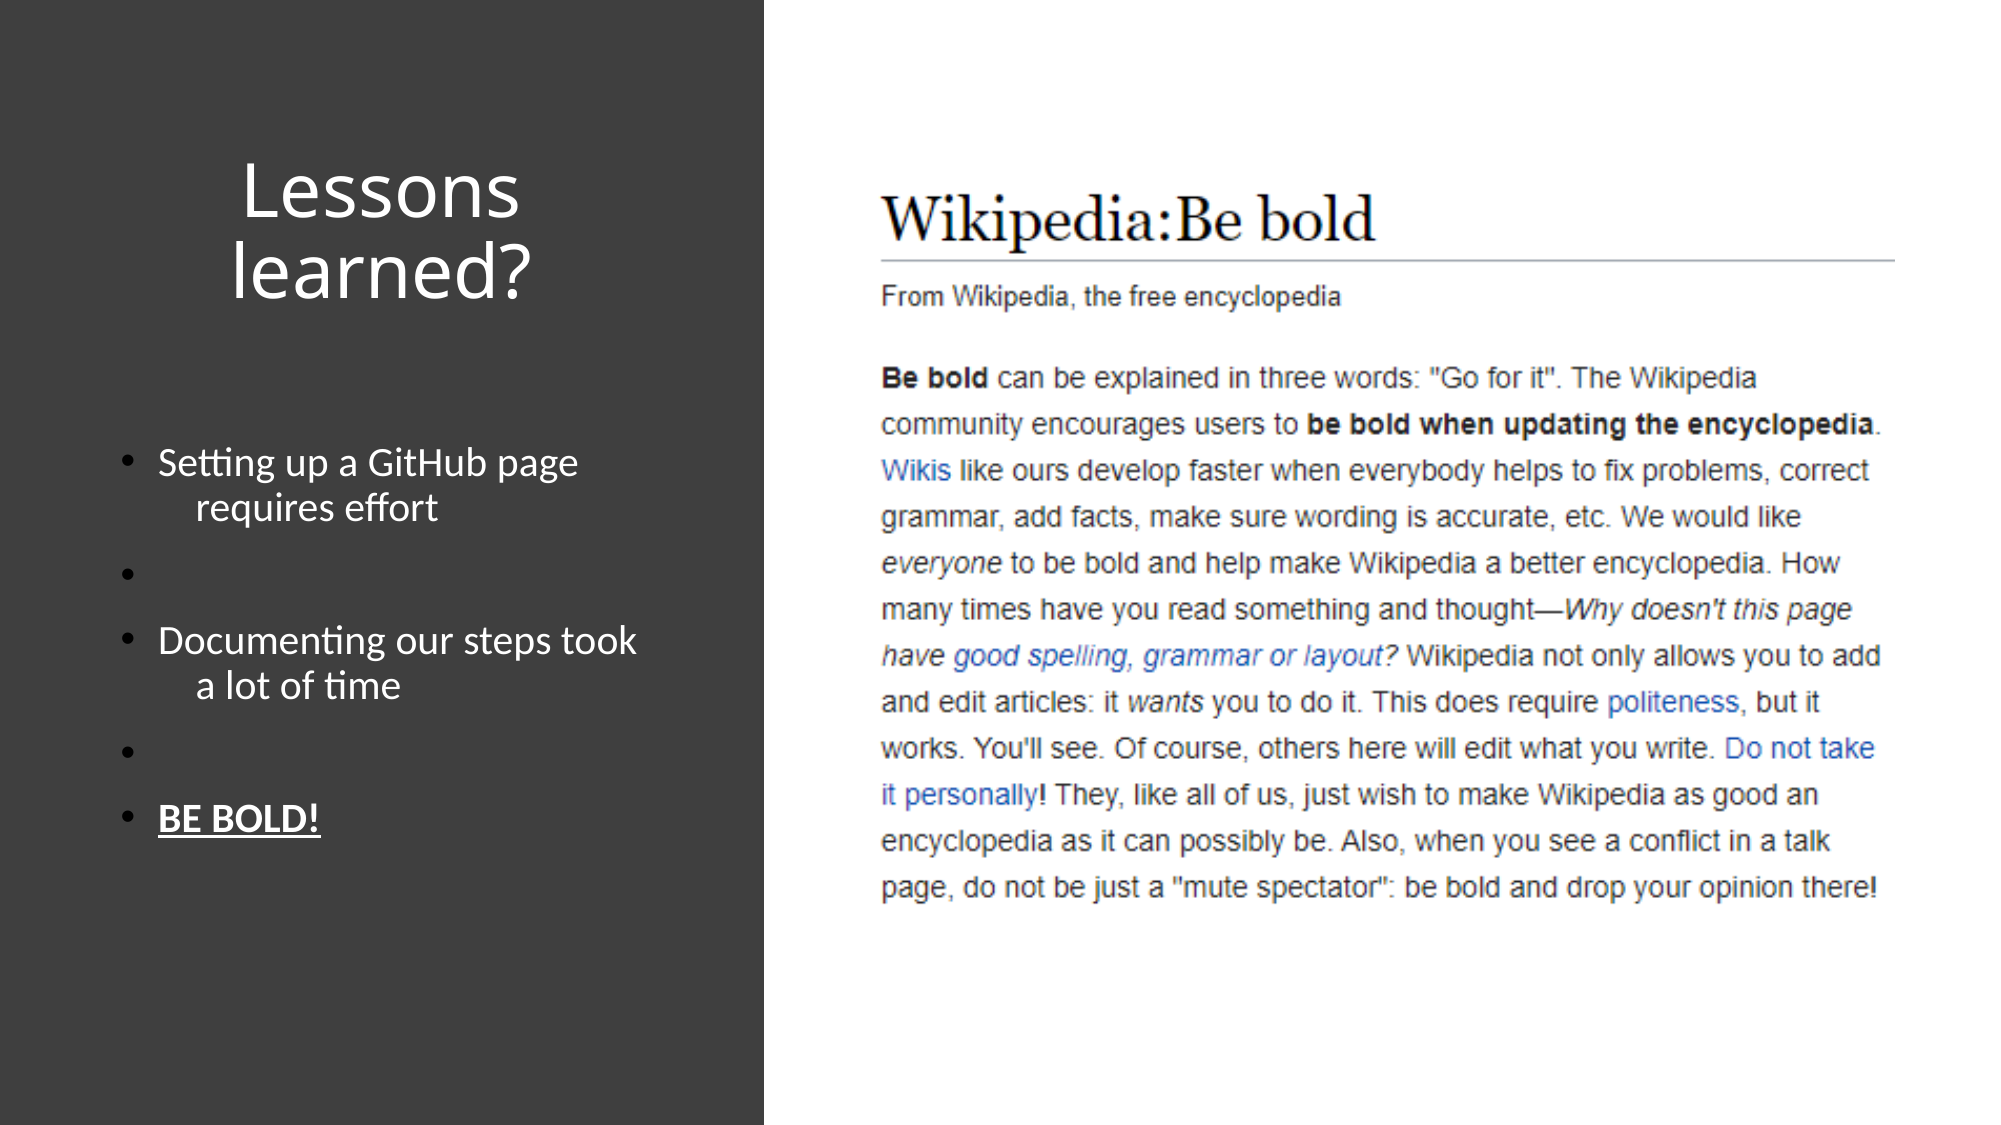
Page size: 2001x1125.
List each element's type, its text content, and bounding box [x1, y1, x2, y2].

picture [869, 178, 1895, 921]
title Lessons learned? [105, 102, 658, 366]
text_box [0, 0, 764, 1125]
list Setting up a GitHub page requires effort Documenting our steps took a lot of time BE BOLD! [105, 432, 658, 994]
